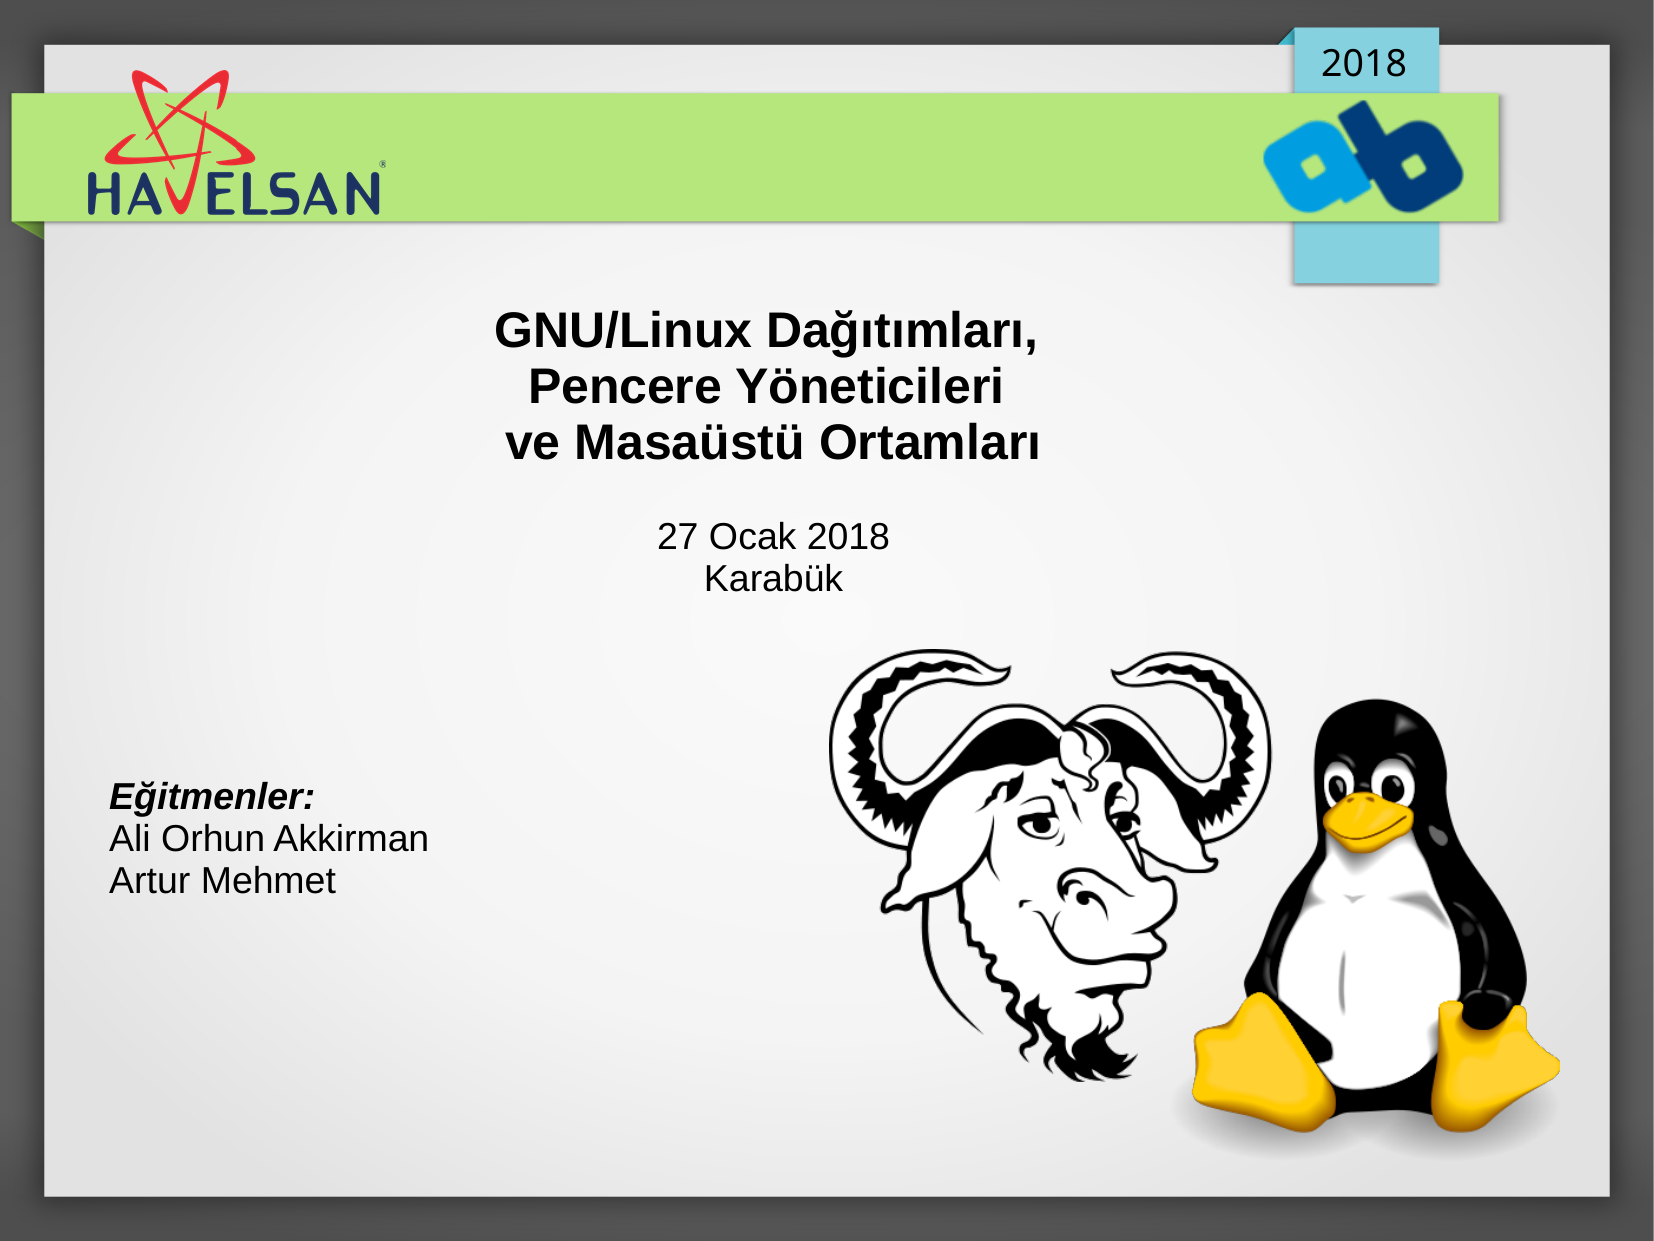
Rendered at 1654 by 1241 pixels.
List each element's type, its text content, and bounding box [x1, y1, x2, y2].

picture [0, 0, 1654, 1241]
text_box 27 Ocak 2018 Karabük [307, 507, 1241, 649]
text_box Eğitmenler: Ali Orhun Akkirman Artur Mehmet [94, 767, 829, 909]
text_box 2018 [1299, 29, 1430, 98]
text_box GNU/Linux Dağıtımları, Pencere Yöneticileri ve Masaüstü Ortamları [100, 295, 1447, 478]
